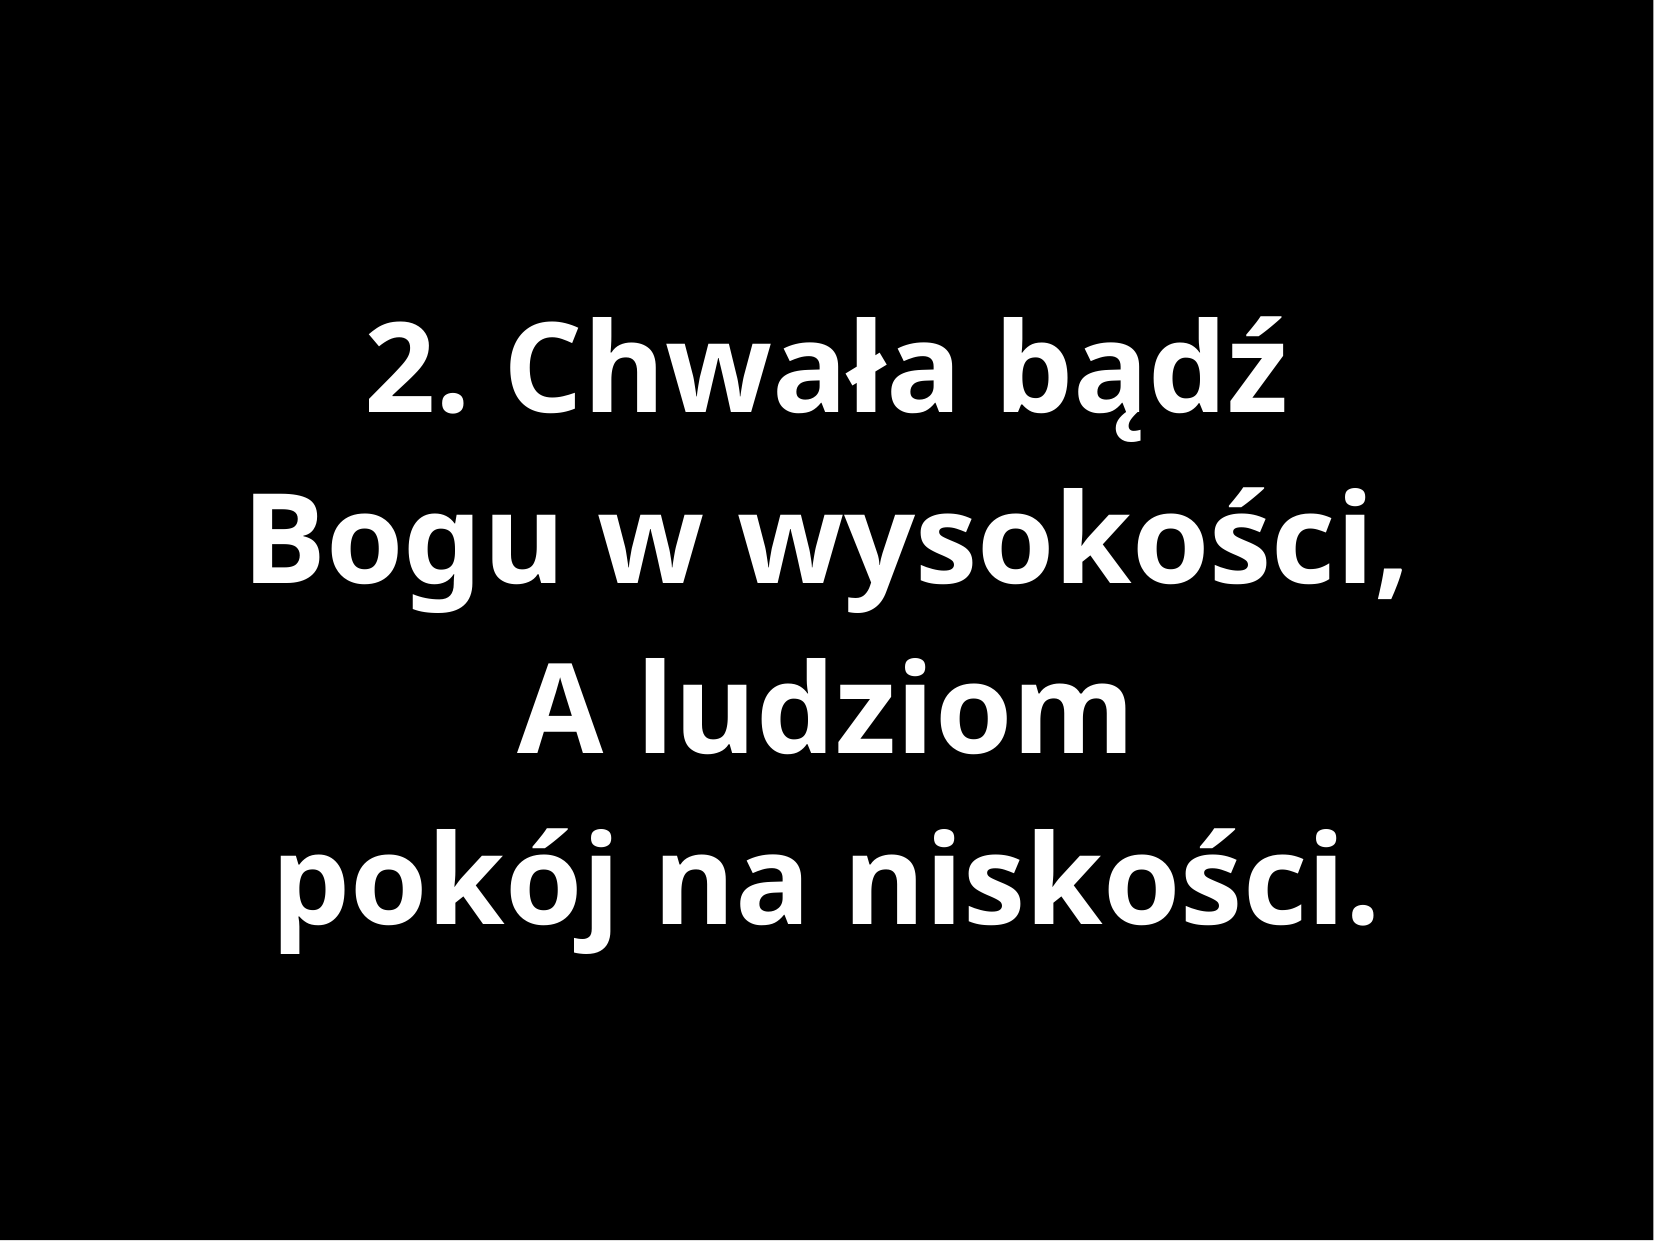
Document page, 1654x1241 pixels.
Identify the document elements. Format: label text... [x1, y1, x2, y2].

title 2. Chwała bądź Bogu w wysokości, A ludziom pokój na niskości. [0, 0, 1654, 1241]
